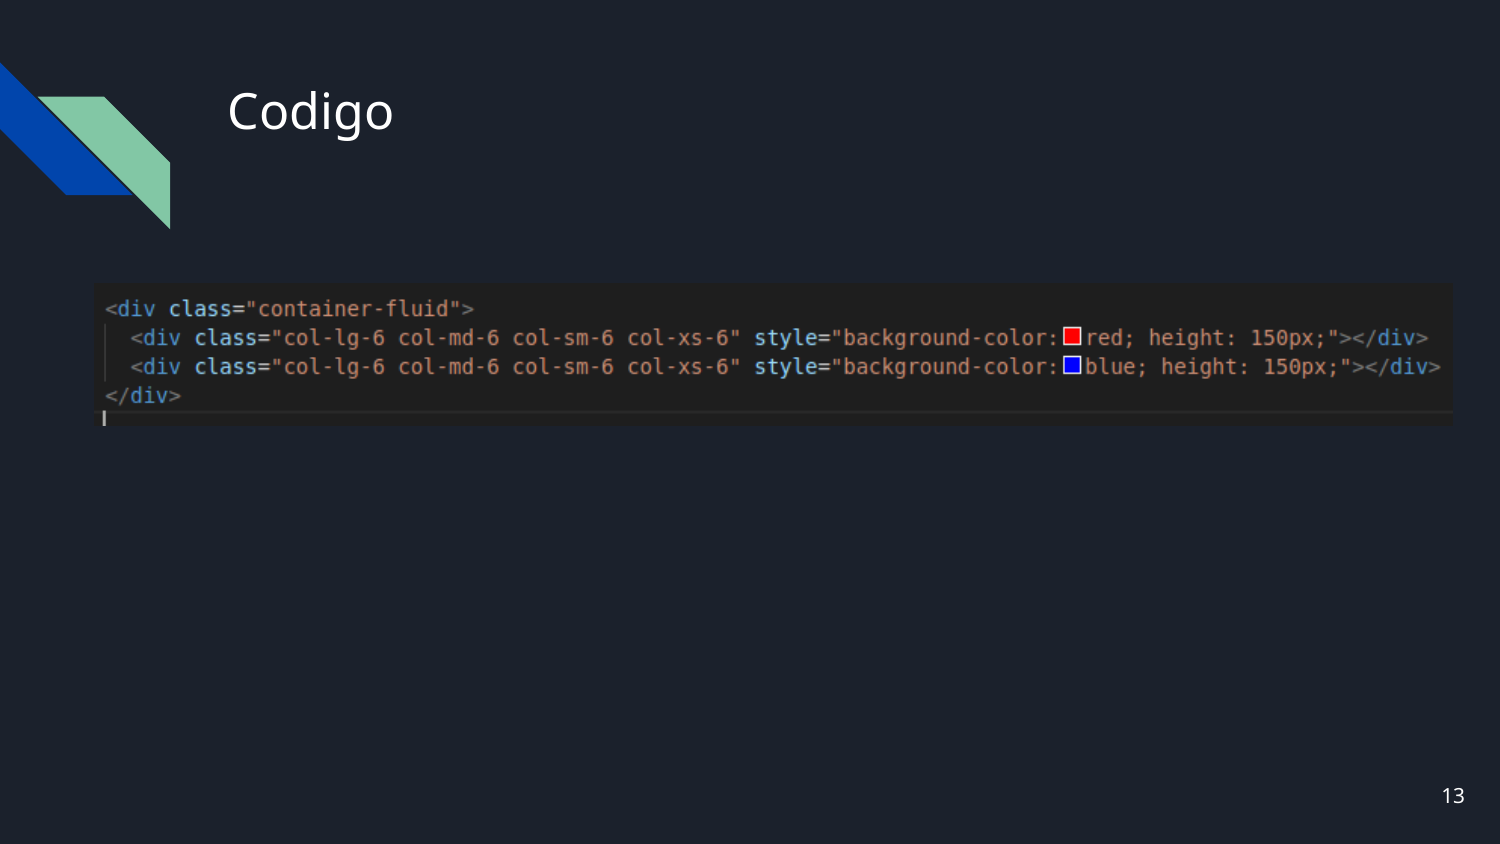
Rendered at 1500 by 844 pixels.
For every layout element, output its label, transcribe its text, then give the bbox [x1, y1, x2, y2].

picture [94, 283, 1453, 426]
title Codigo [212, 64, 1368, 215]
slide_number <número> [1389, 764, 1480, 830]
